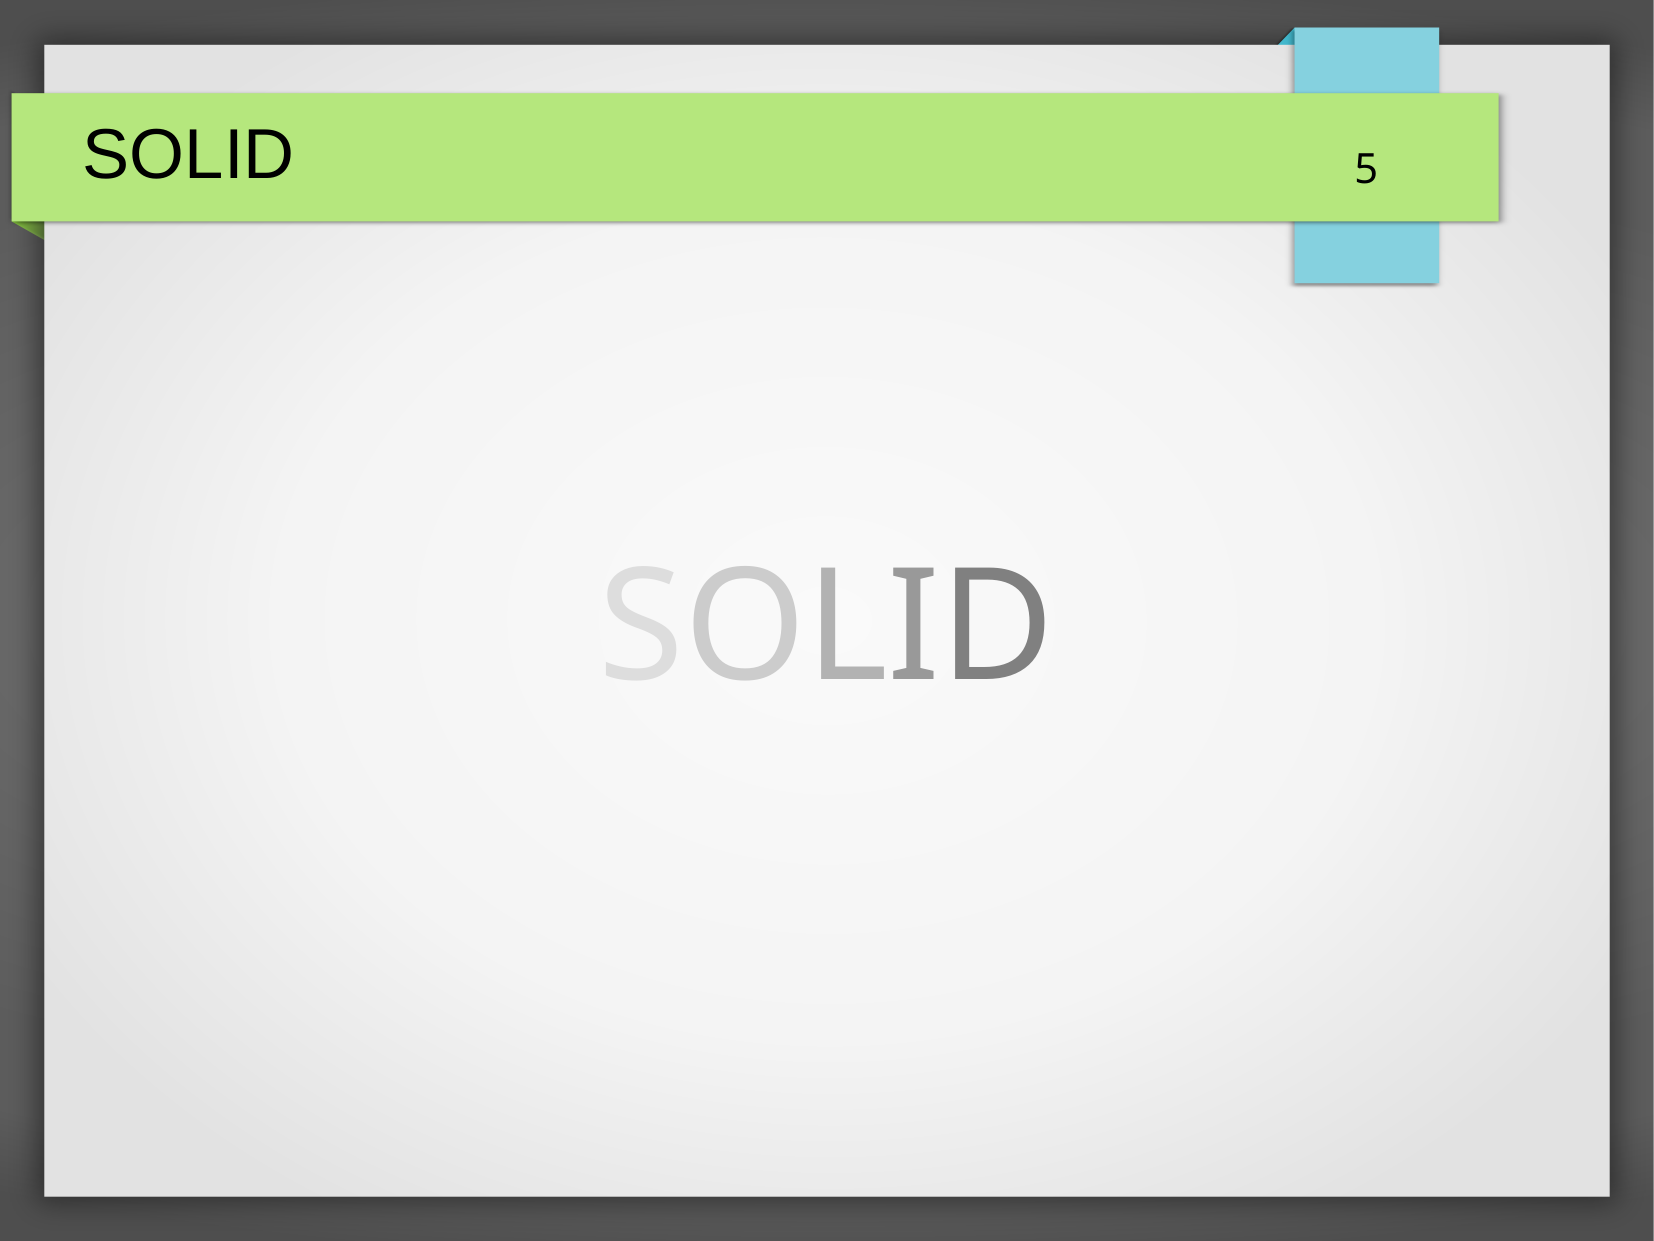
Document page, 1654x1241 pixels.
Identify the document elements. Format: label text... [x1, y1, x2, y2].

title SOLID [82, 94, 1264, 213]
picture [0, 0, 1654, 1241]
text_box <number> [1254, 131, 1479, 207]
list SOLID [82, 512, 1571, 728]
